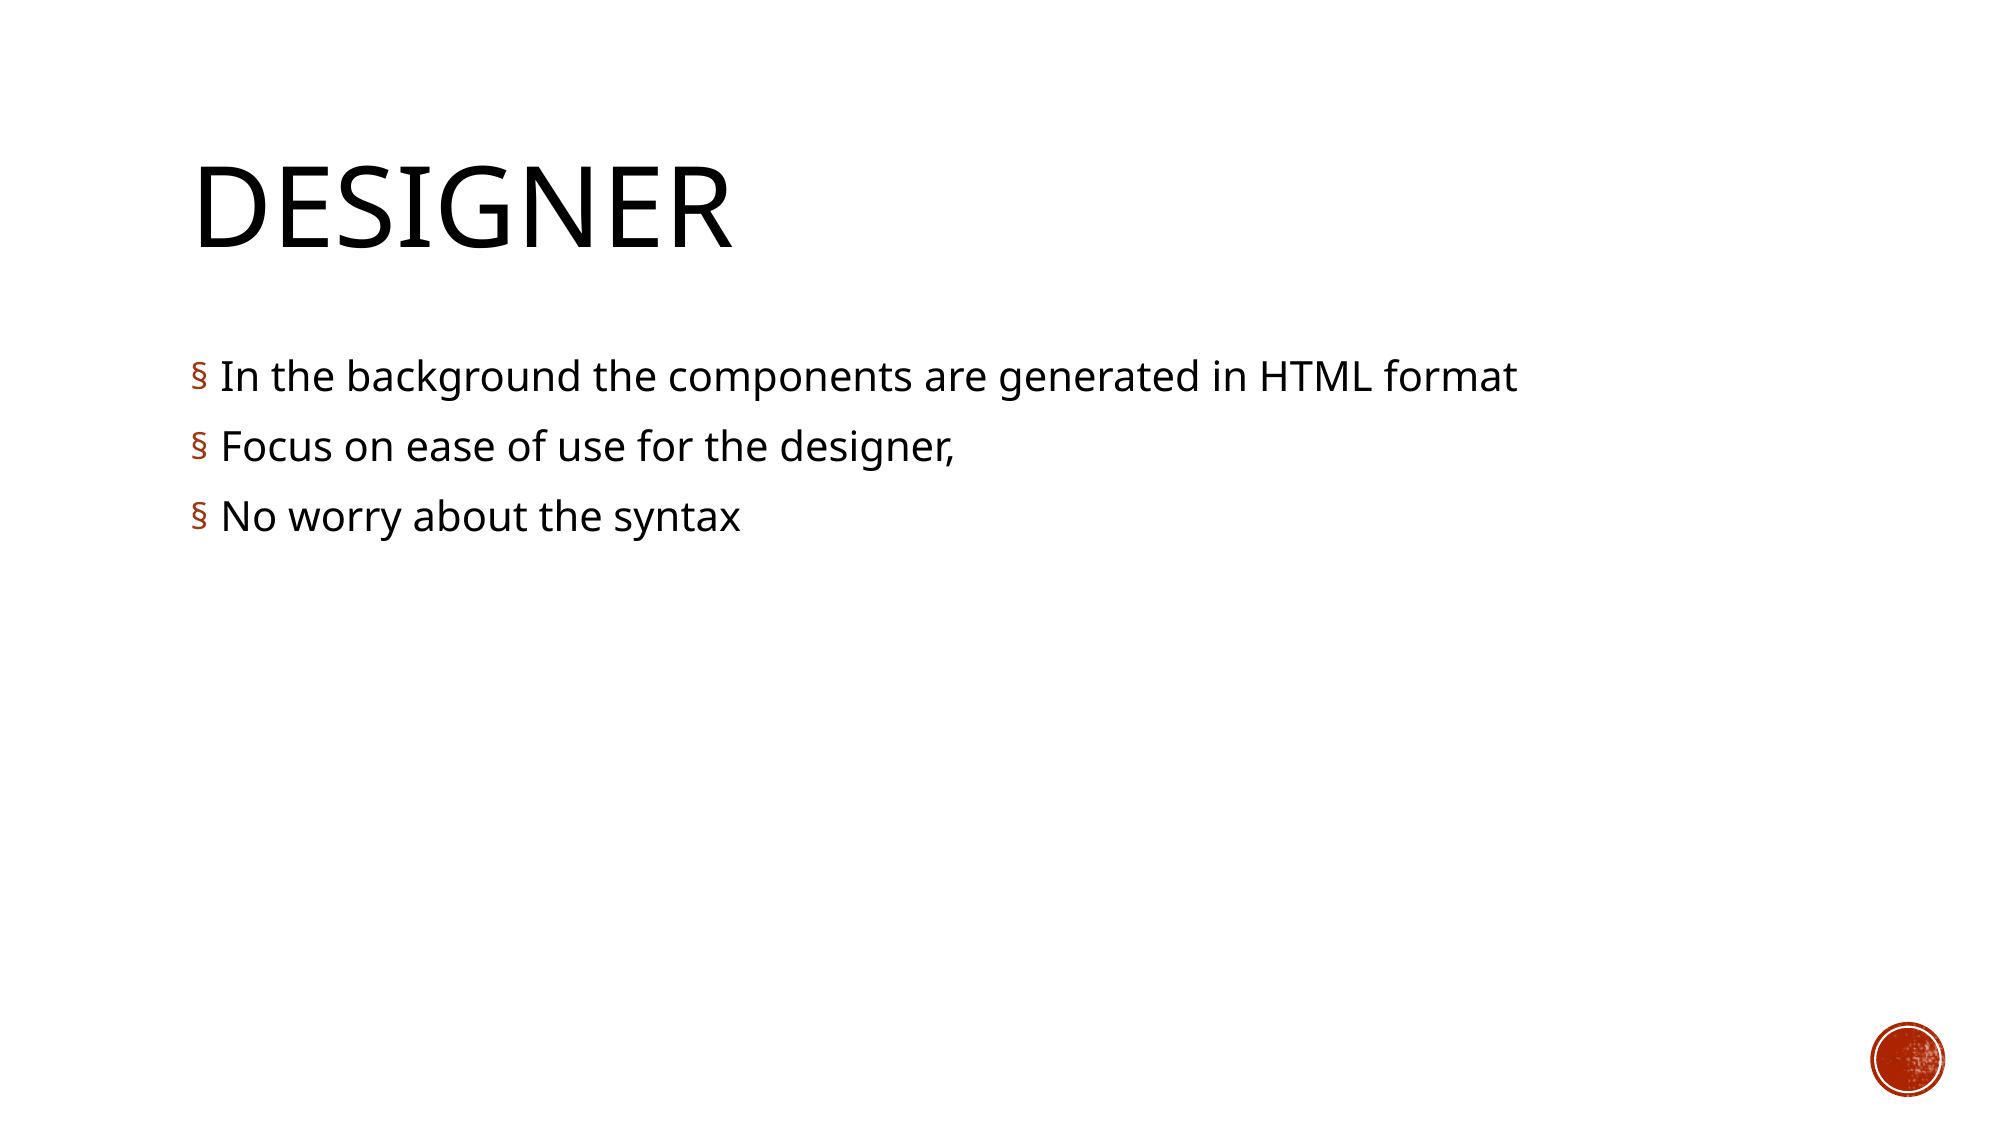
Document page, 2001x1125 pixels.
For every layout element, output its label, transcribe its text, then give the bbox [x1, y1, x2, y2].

title Designer [175, 79, 1826, 344]
list In the background the components are generated in HTML format Focus on ease of use for the designer, No worry about the syntax [175, 348, 1826, 1013]
